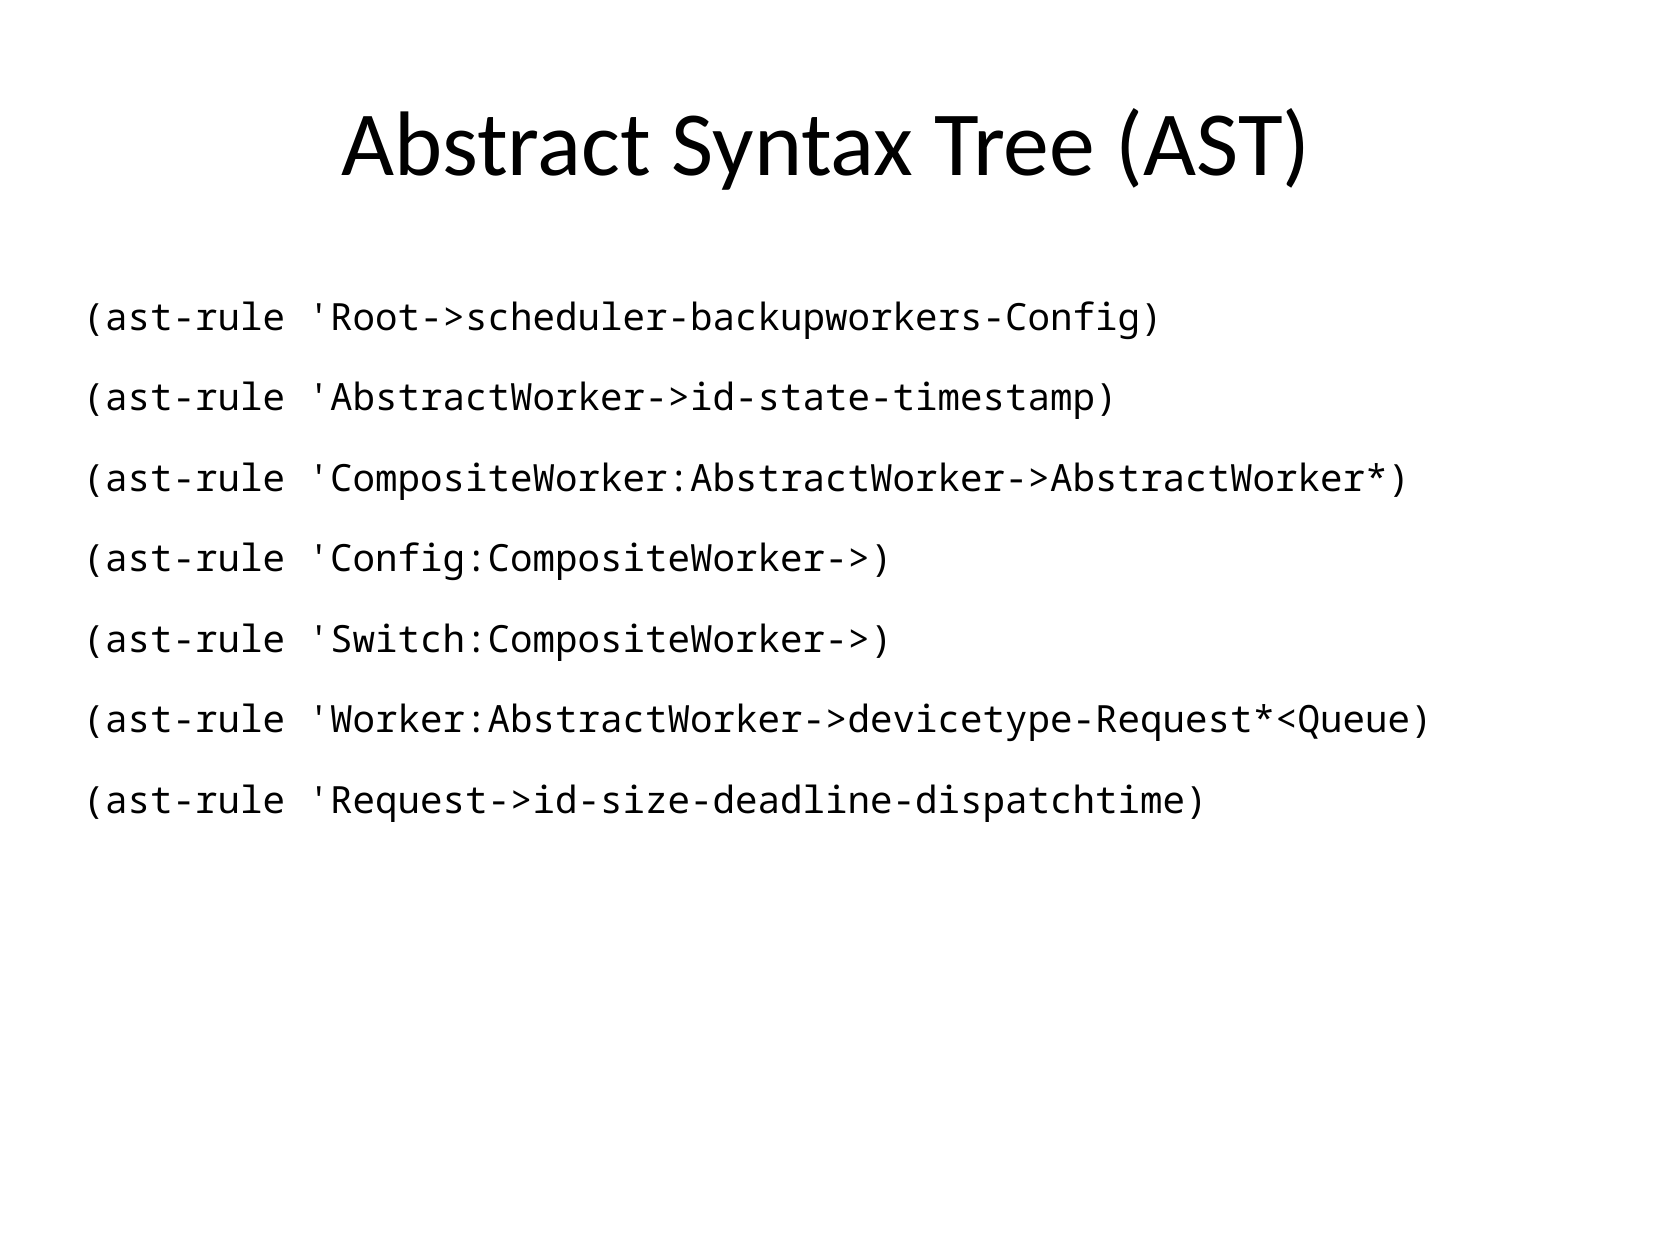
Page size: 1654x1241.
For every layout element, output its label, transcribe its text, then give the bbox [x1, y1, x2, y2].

list (ast-rule 'Root->scheduler-backupworkers-Config) (ast-rule 'AbstractWorker->id-state-timestamp) (ast-rule 'CompositeWorker:AbstractWorker->AbstractWorker*) (ast-rule 'Config:CompositeWorker->) (ast-rule 'Switch:CompositeWorker->) (ast-rule 'Worker:AbstractWorker->devicetype-Request*<Queue) (ast-rule 'Request->id-size-deadline-dispatchtime) [82, 290, 1571, 1010]
title Abstract Syntax Tree (AST) [82, 49, 1571, 257]
